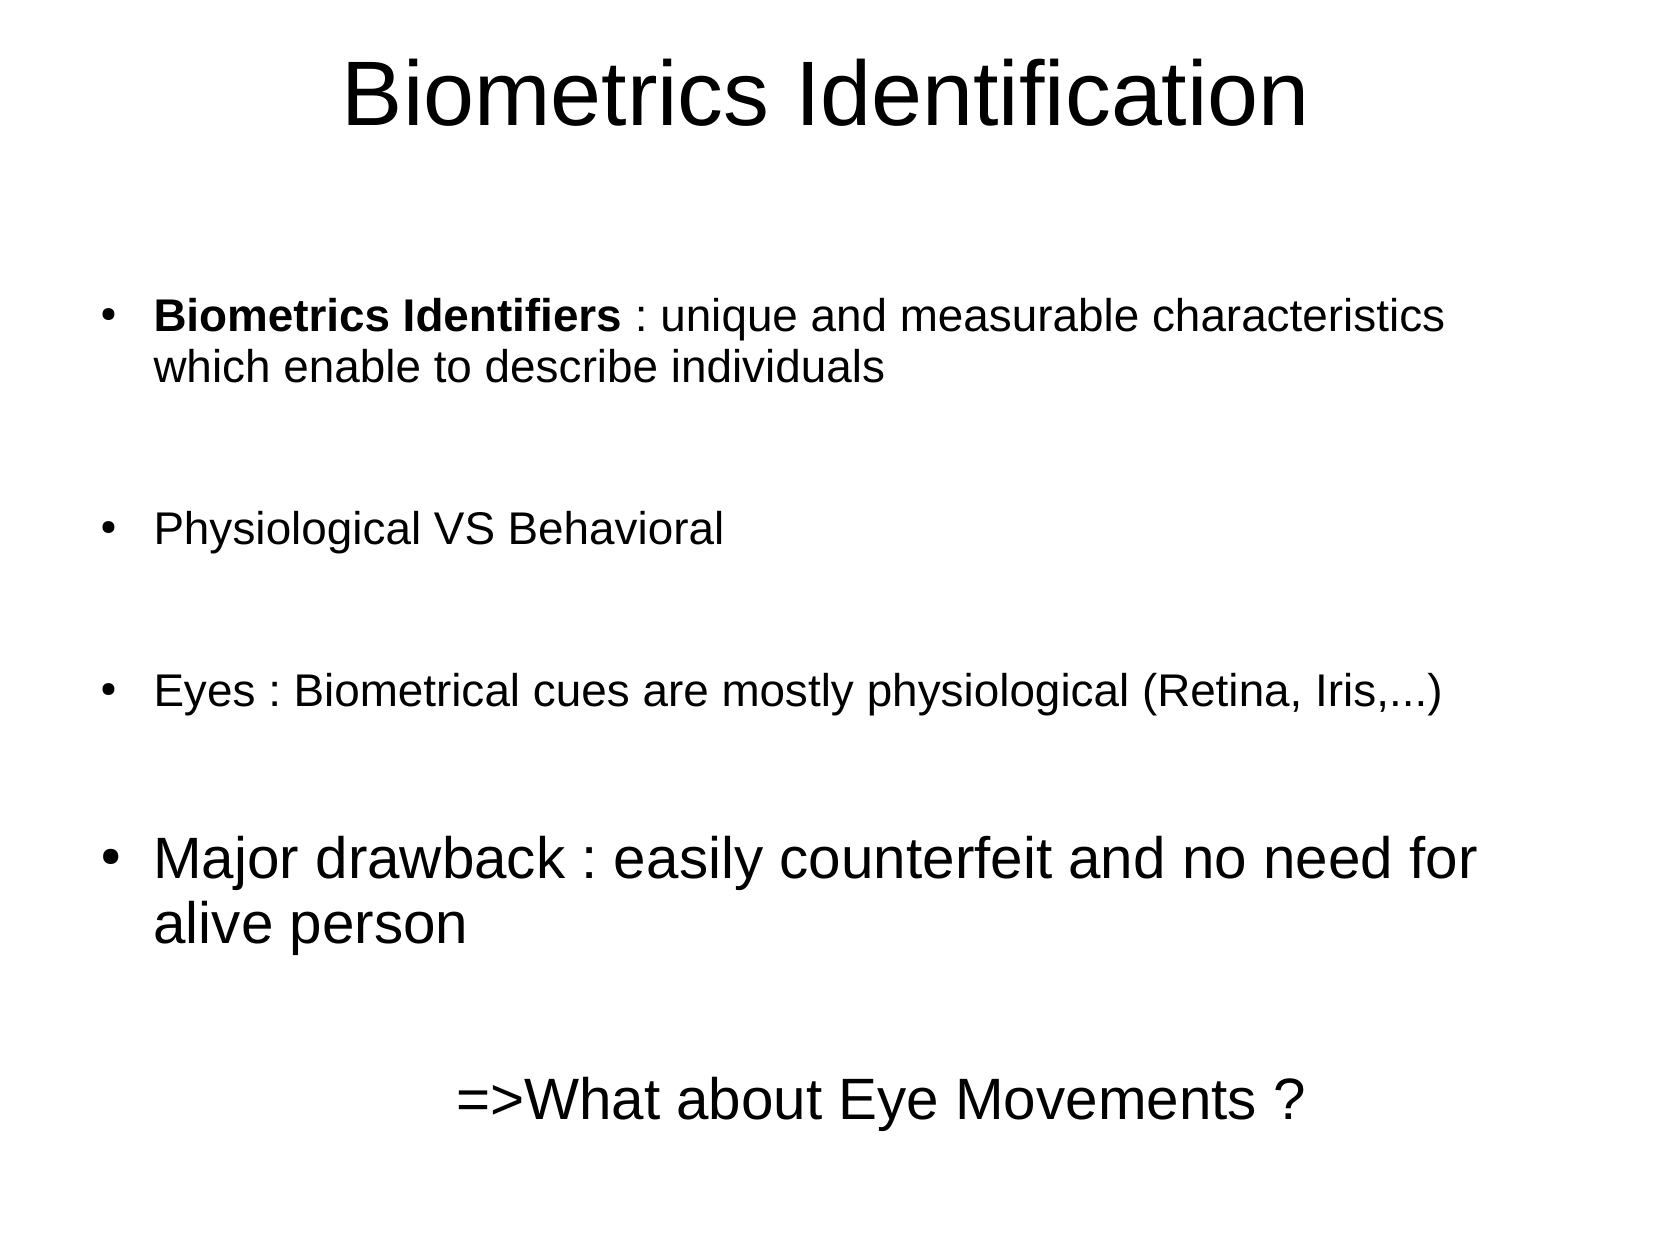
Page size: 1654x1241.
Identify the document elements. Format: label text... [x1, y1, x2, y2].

title Biometrics Identification [82, 0, 1571, 198]
list Biometrics Identifiers : unique and measurable characteristics which enable to describe individuals Physiological VS Behavioral Eyes : Biometrical cues are mostly physiological (Retina, Iris,...) Major drawback : easily counterfeit and no need for alive person =>What about Eye Movements ? [82, 290, 1571, 1010]
